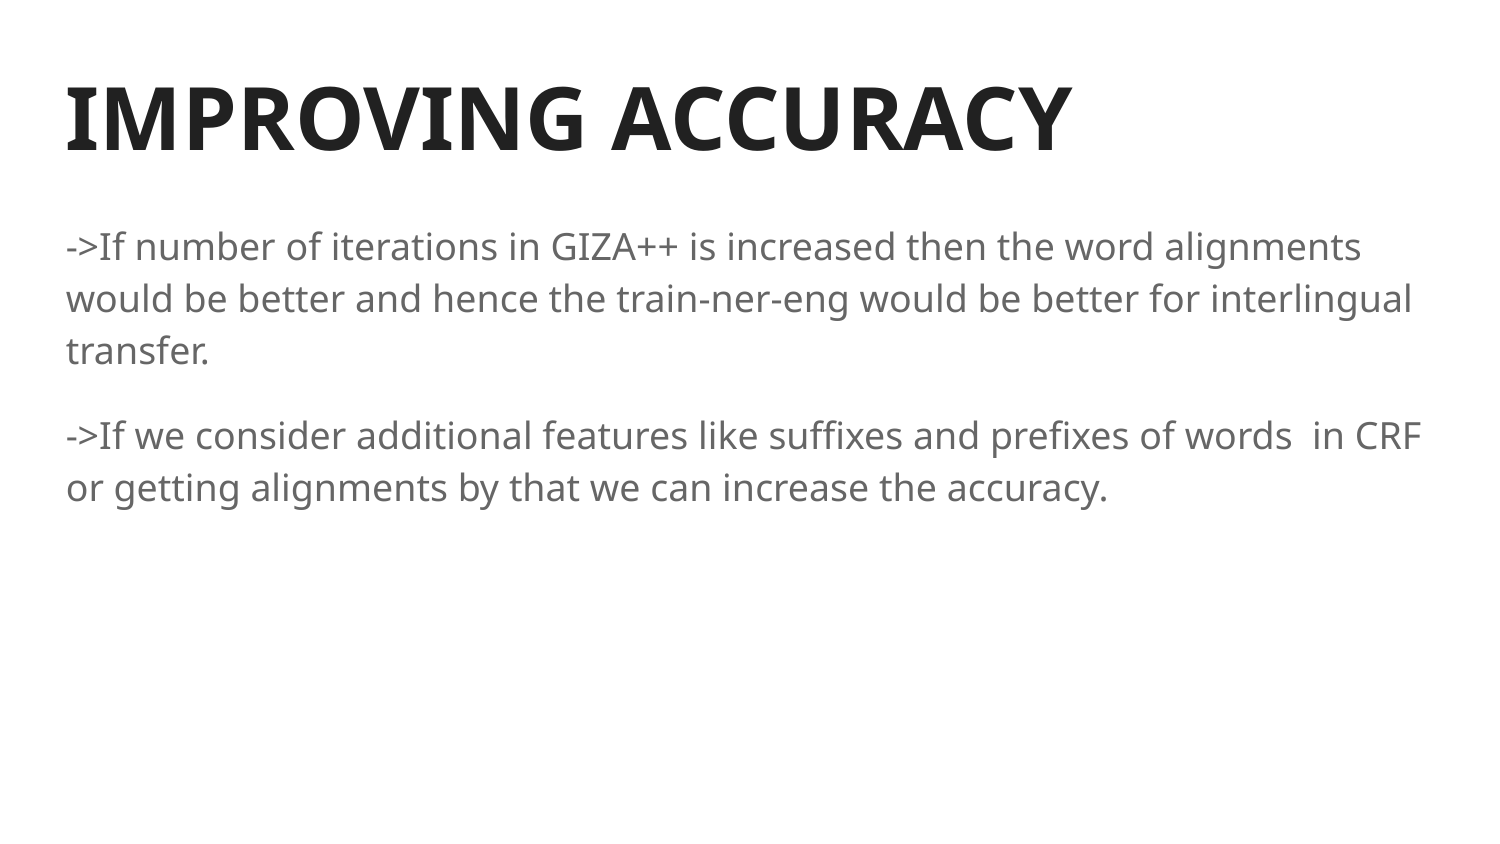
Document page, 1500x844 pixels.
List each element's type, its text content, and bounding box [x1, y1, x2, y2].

text_box ->If number of iterations in GIZA++ is increased then the word alignments would be better and hence the train-ner-eng would be better for interlingual transfer. ->If we consider additional features like suffixes and prefixes of words in CRF or getting alignments by that we can increase the accuracy. [51, 201, 1449, 750]
text_box IMPROVING ACCURACY [51, 47, 1449, 180]
